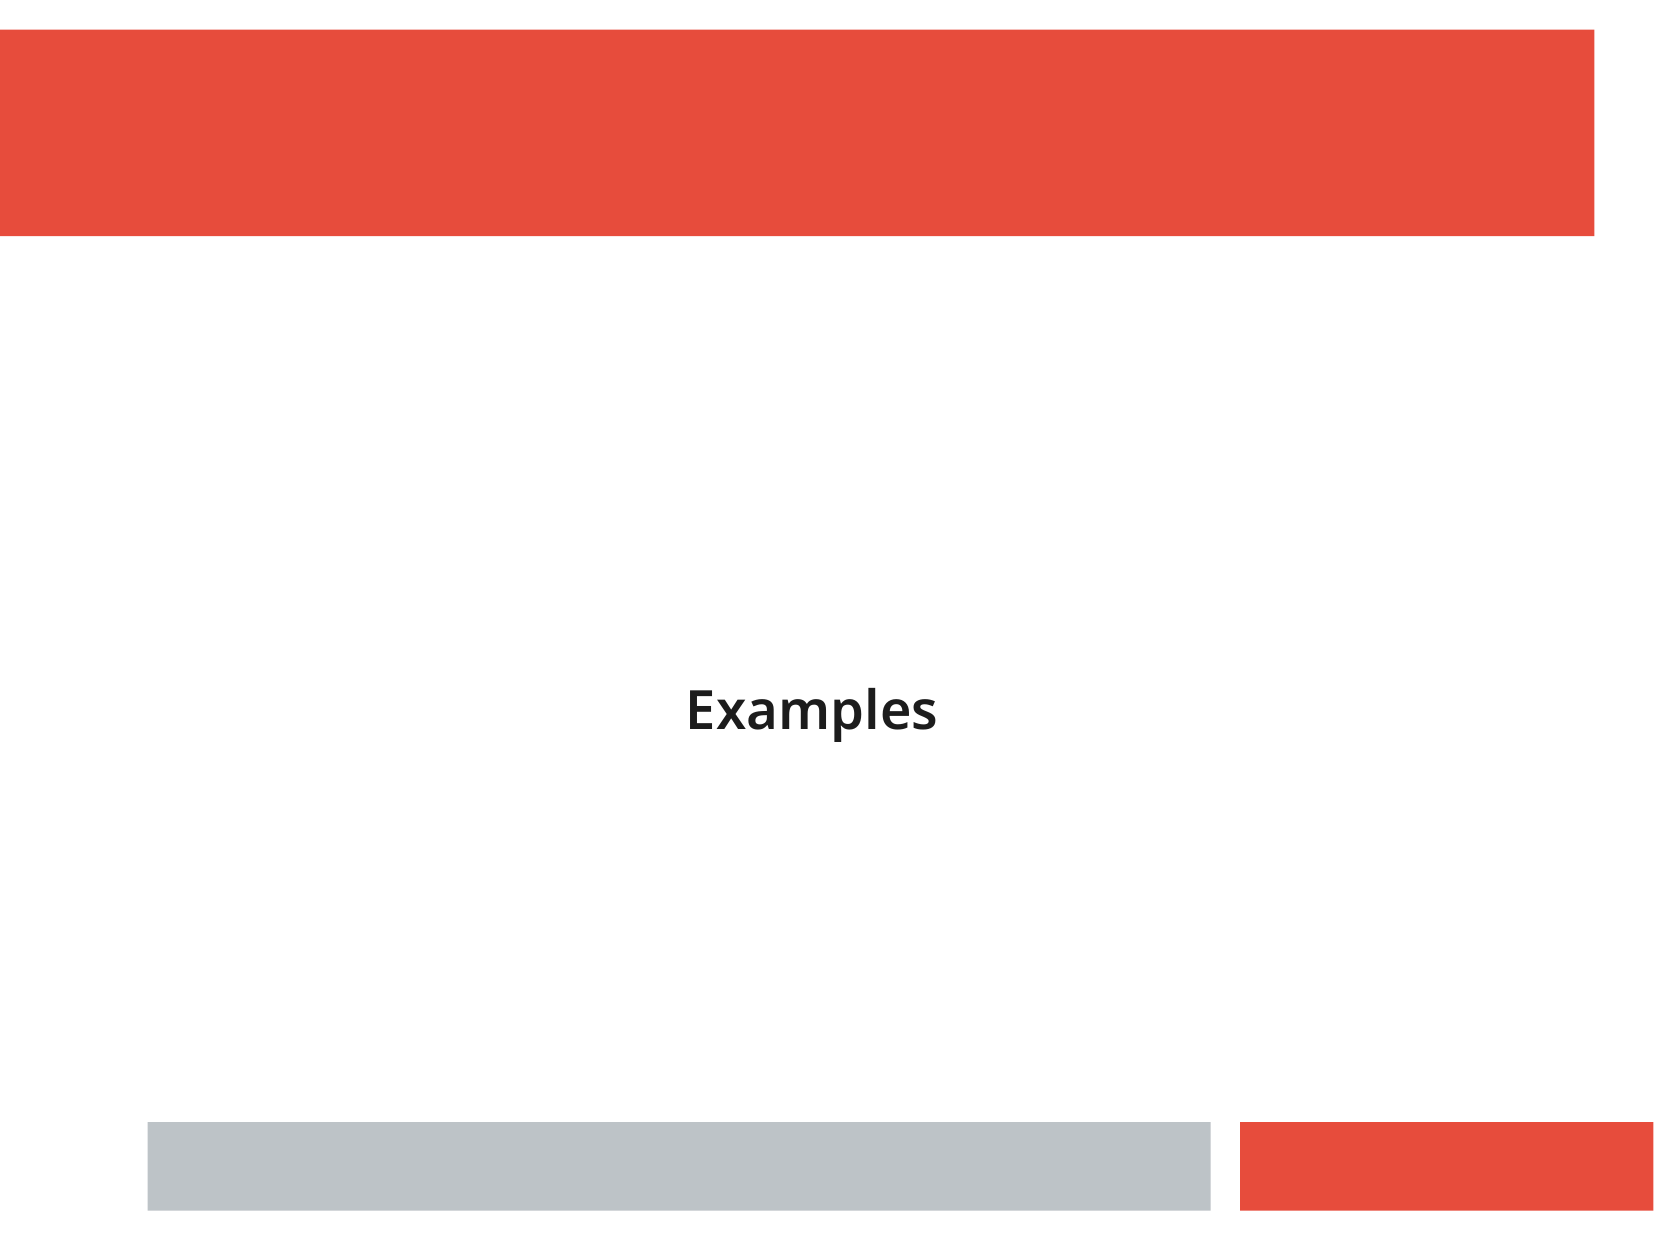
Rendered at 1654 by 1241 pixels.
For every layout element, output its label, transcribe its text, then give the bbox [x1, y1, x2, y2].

list Examples [59, 324, 1565, 1093]
